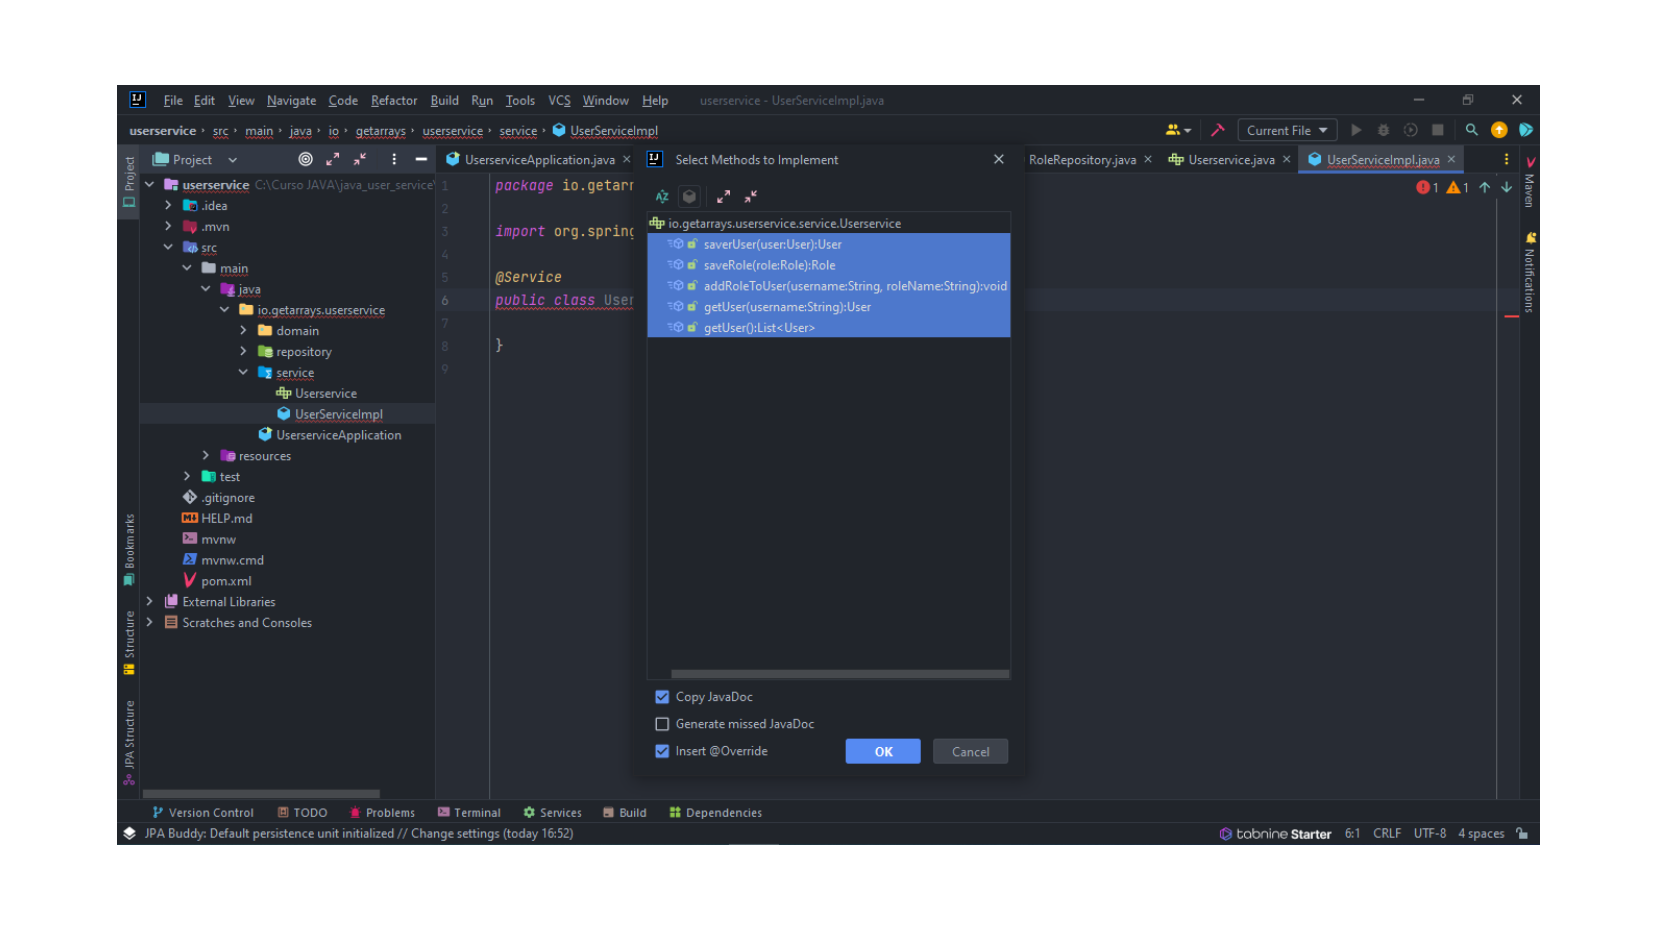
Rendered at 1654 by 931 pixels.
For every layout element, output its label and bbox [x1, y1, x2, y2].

picture [117, 85, 1540, 845]
